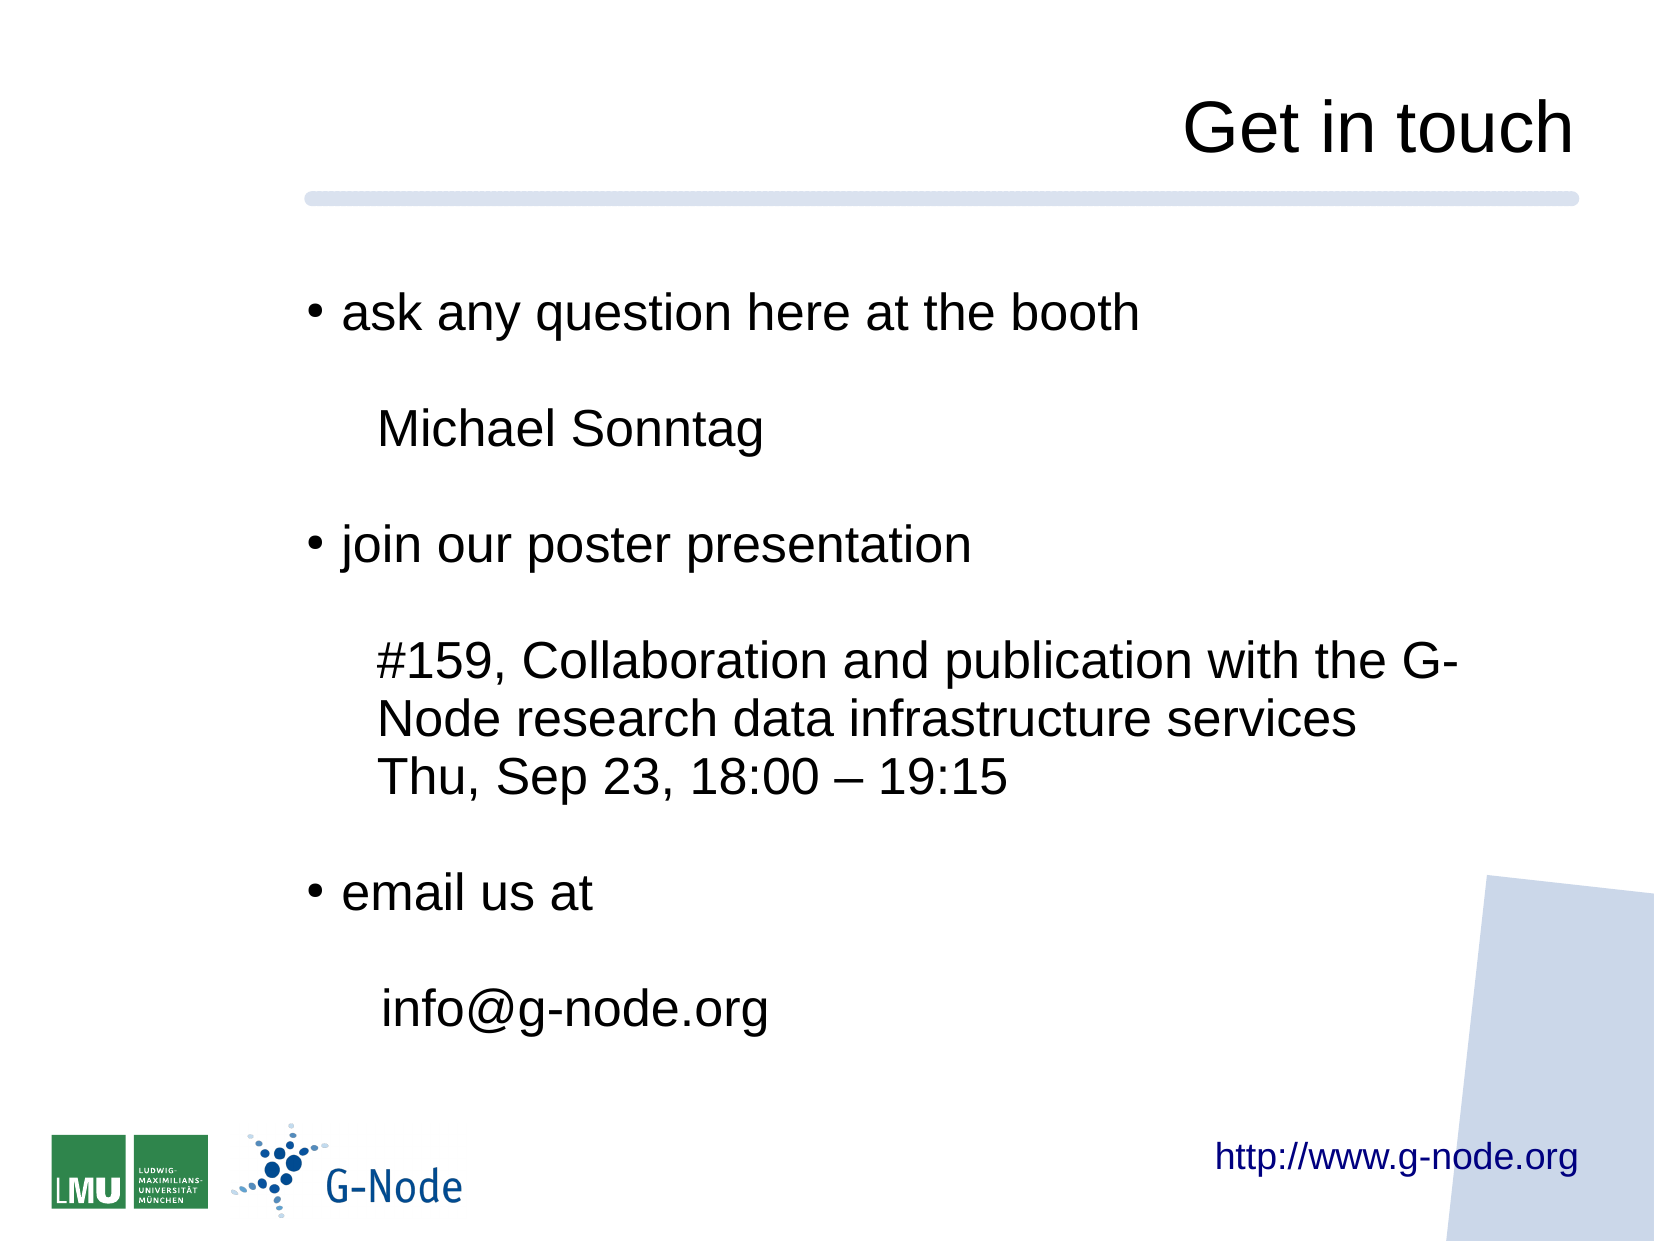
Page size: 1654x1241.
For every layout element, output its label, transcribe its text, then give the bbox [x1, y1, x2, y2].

text_box ask any question here at the booth Michael Sonntag join our poster presentation #159, Collaboration and publication with the G-Node research data infrastructure services Thu, Sep 23, 18:00 – 19:15 email us at info@g-node.org [305, 254, 1552, 1067]
text_box http://www.g-node.org [1200, 1128, 1625, 1186]
picture [230, 1123, 467, 1219]
text_box Get in touch [87, 30, 1576, 226]
